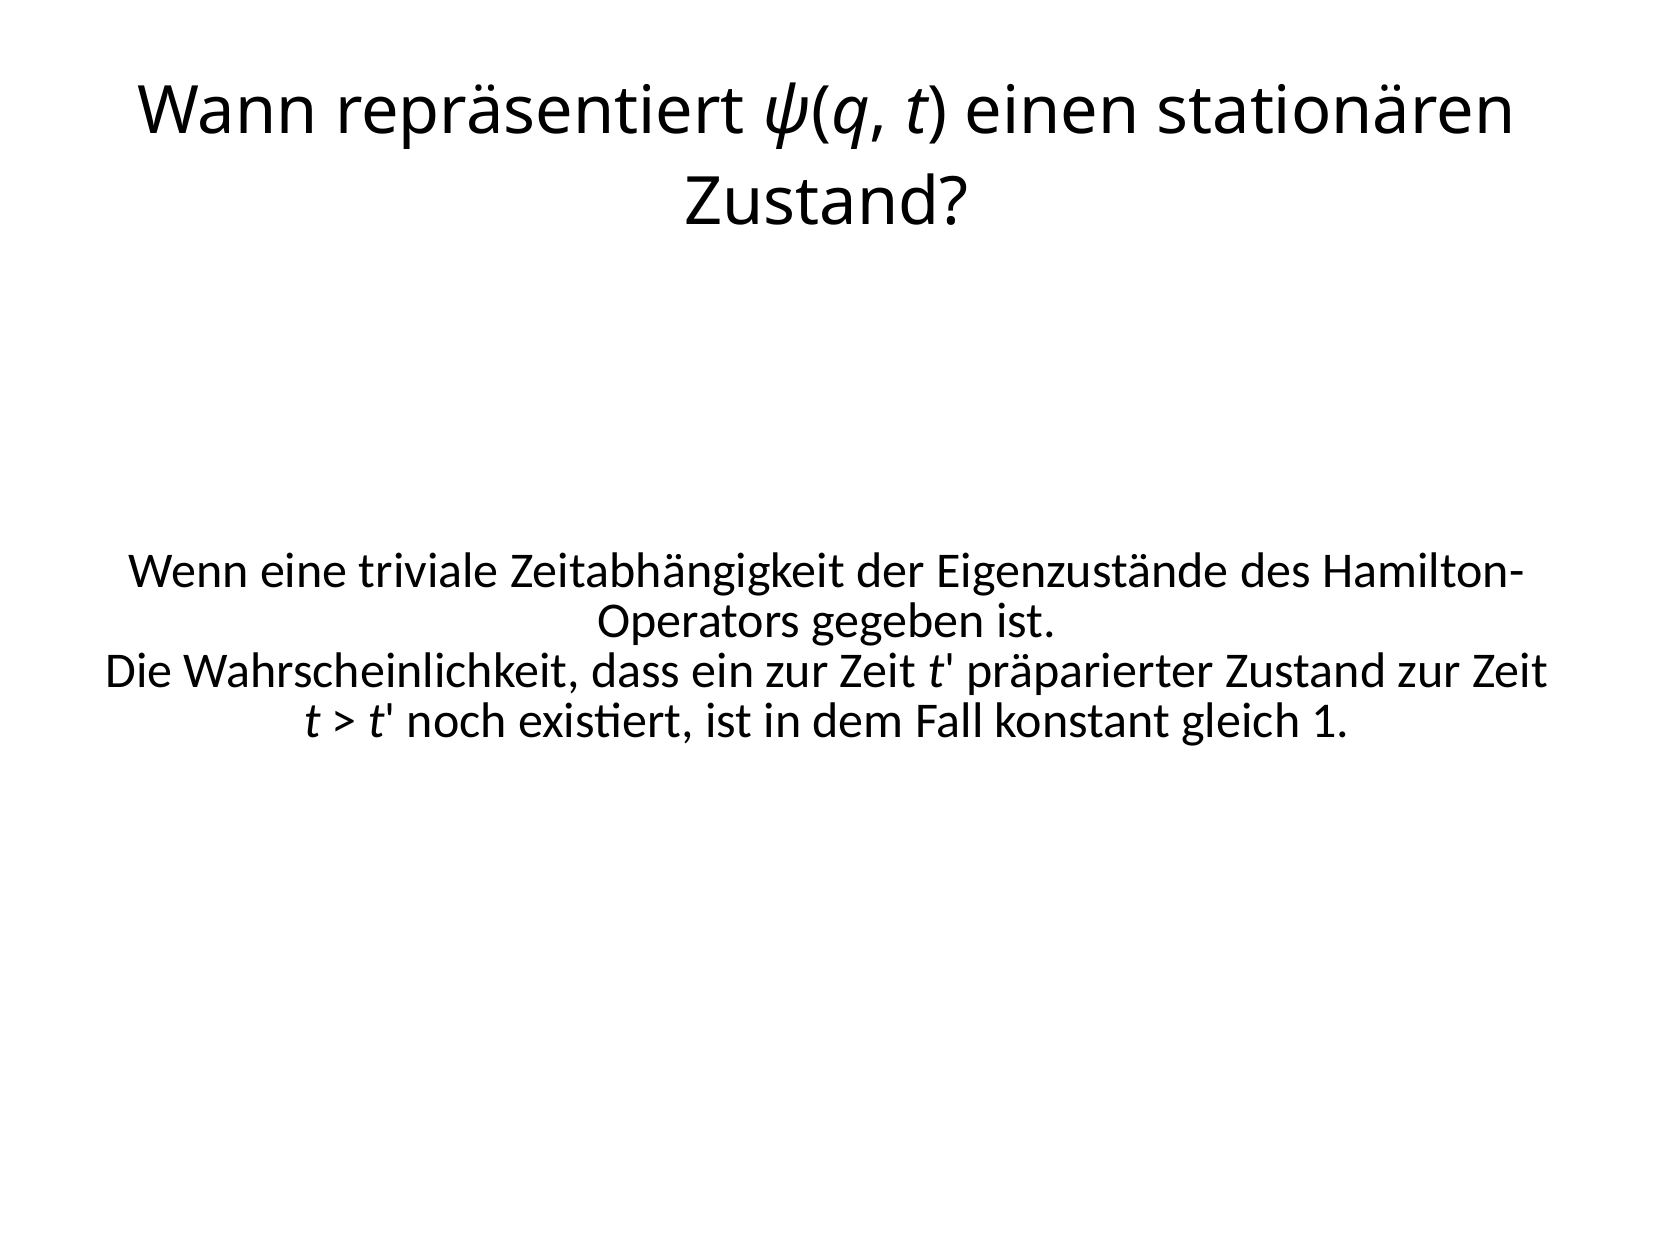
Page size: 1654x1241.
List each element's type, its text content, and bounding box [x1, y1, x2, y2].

title Wann repräsentiert ψ(q, t) einen stationären Zustand? [82, 49, 1571, 257]
subtitle Wenn eine triviale Zeitabhängigkeit der Eigenzustände des Hamilton-Operators gegeben ist. Die Wahrscheinlichkeit, dass ein zur Zeit t' präparierter Zustand zur Zeit t > t' noch existiert, ist in dem Fall konstant gleich 1. [82, 290, 1571, 1010]
